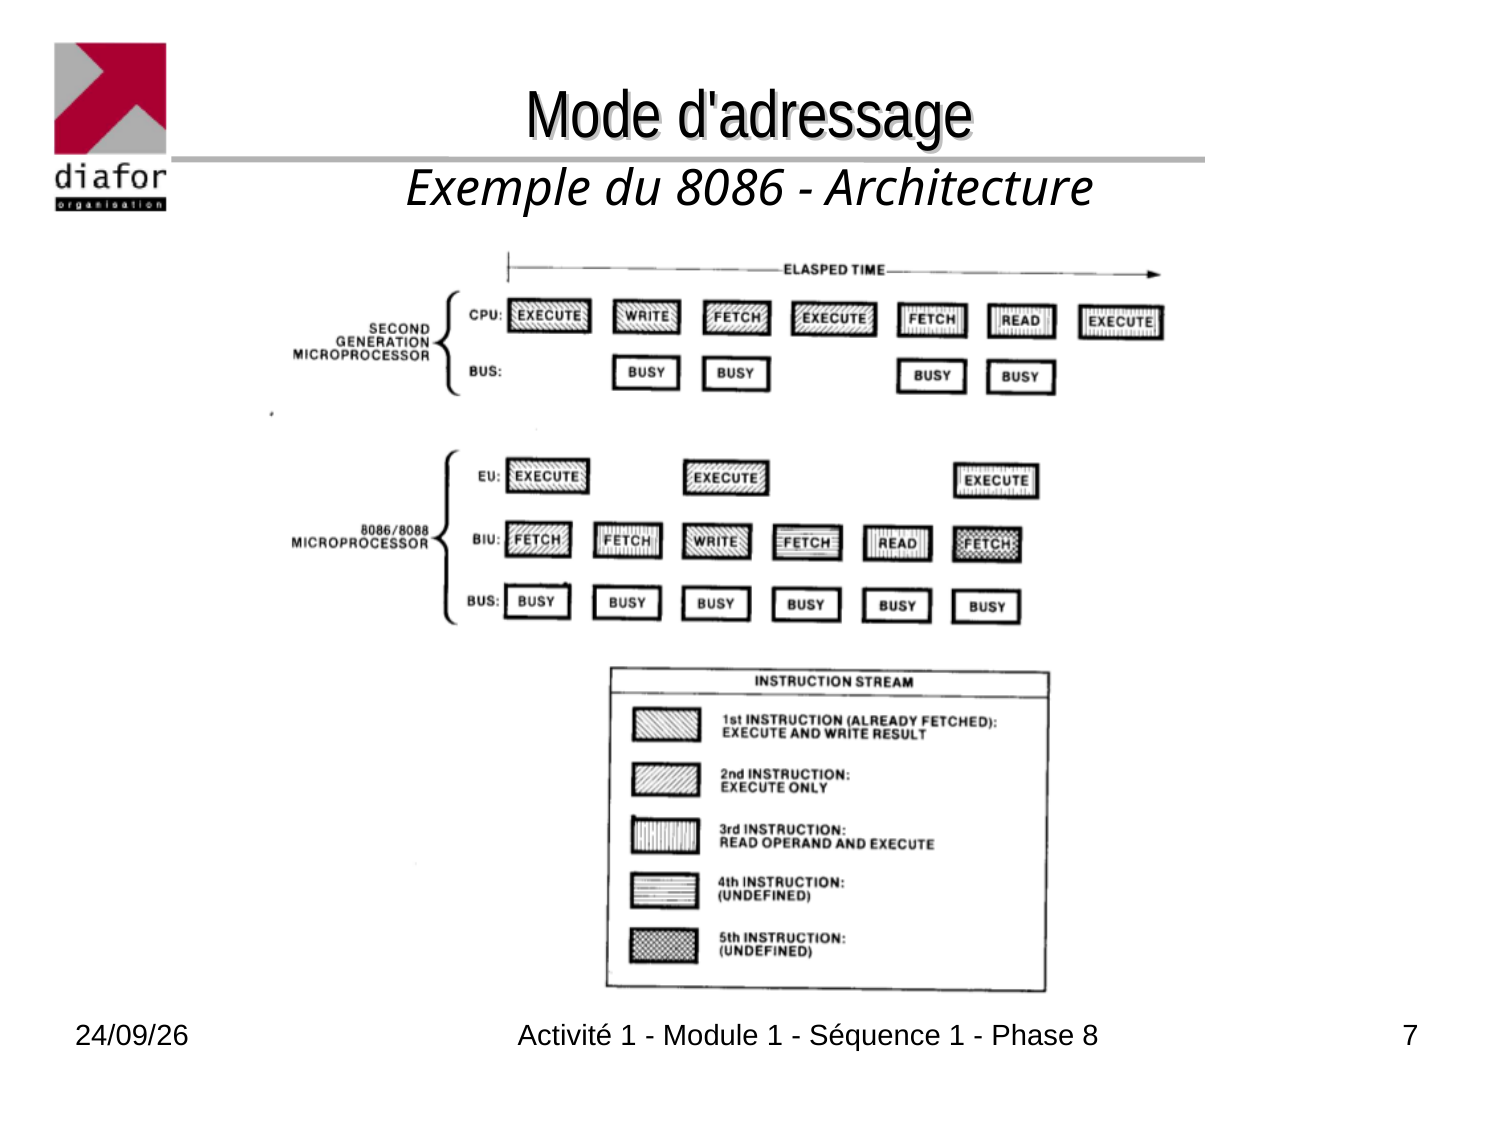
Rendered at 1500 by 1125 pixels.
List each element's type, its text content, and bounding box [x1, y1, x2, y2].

picture [53, 42, 168, 213]
picture [226, 236, 1205, 1004]
title Mode d'adressage Exemple du 8086 - Architecture [75, 45, 1426, 250]
